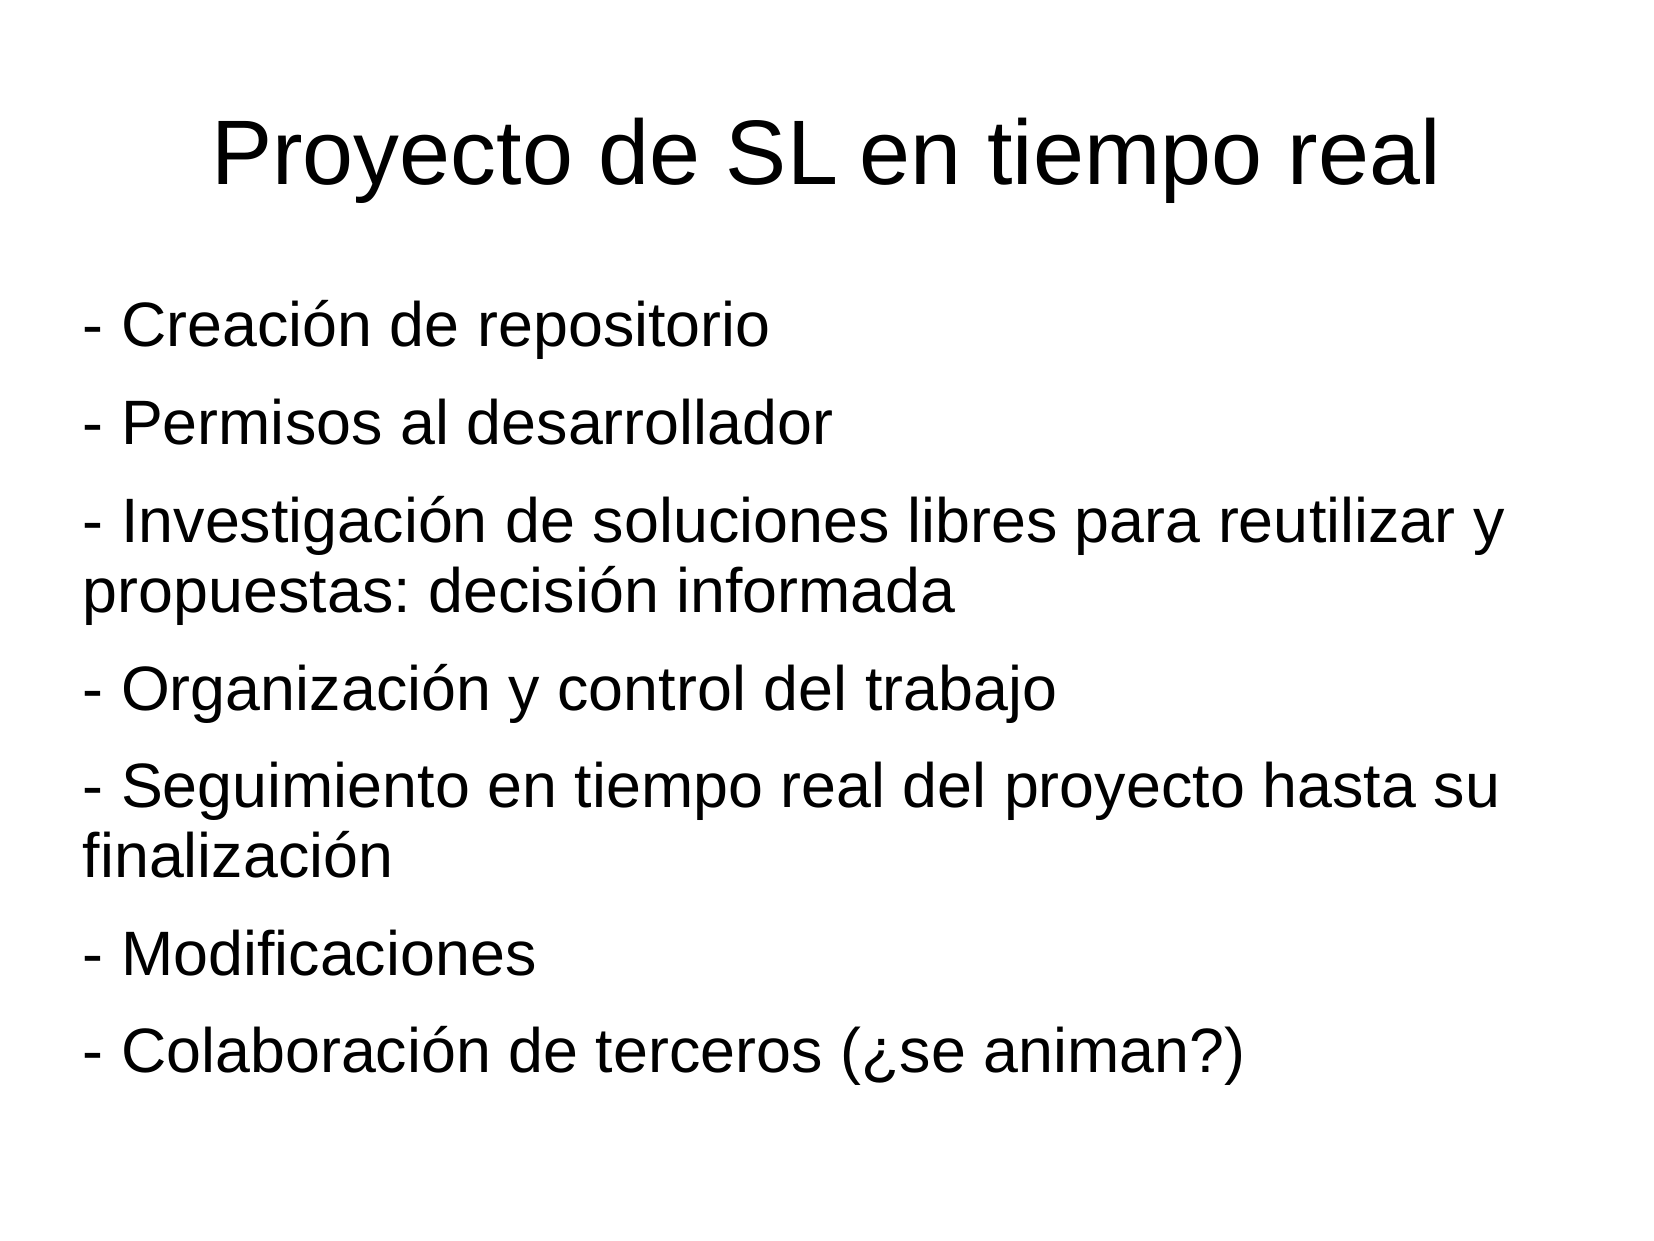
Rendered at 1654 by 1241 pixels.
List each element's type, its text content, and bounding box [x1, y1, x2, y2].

title Proyecto de SL en tiempo real [82, 49, 1571, 257]
list - Creación de repositorio - Permisos al desarrollador - Investigación de soluciones libres para reutilizar y propuestas: decisión informada - Organización y control del trabajo - Seguimiento en tiempo real del proyecto hasta su finalización - Modificaciones - Colaboración de terceros (¿se animan?) [82, 290, 1548, 1087]
